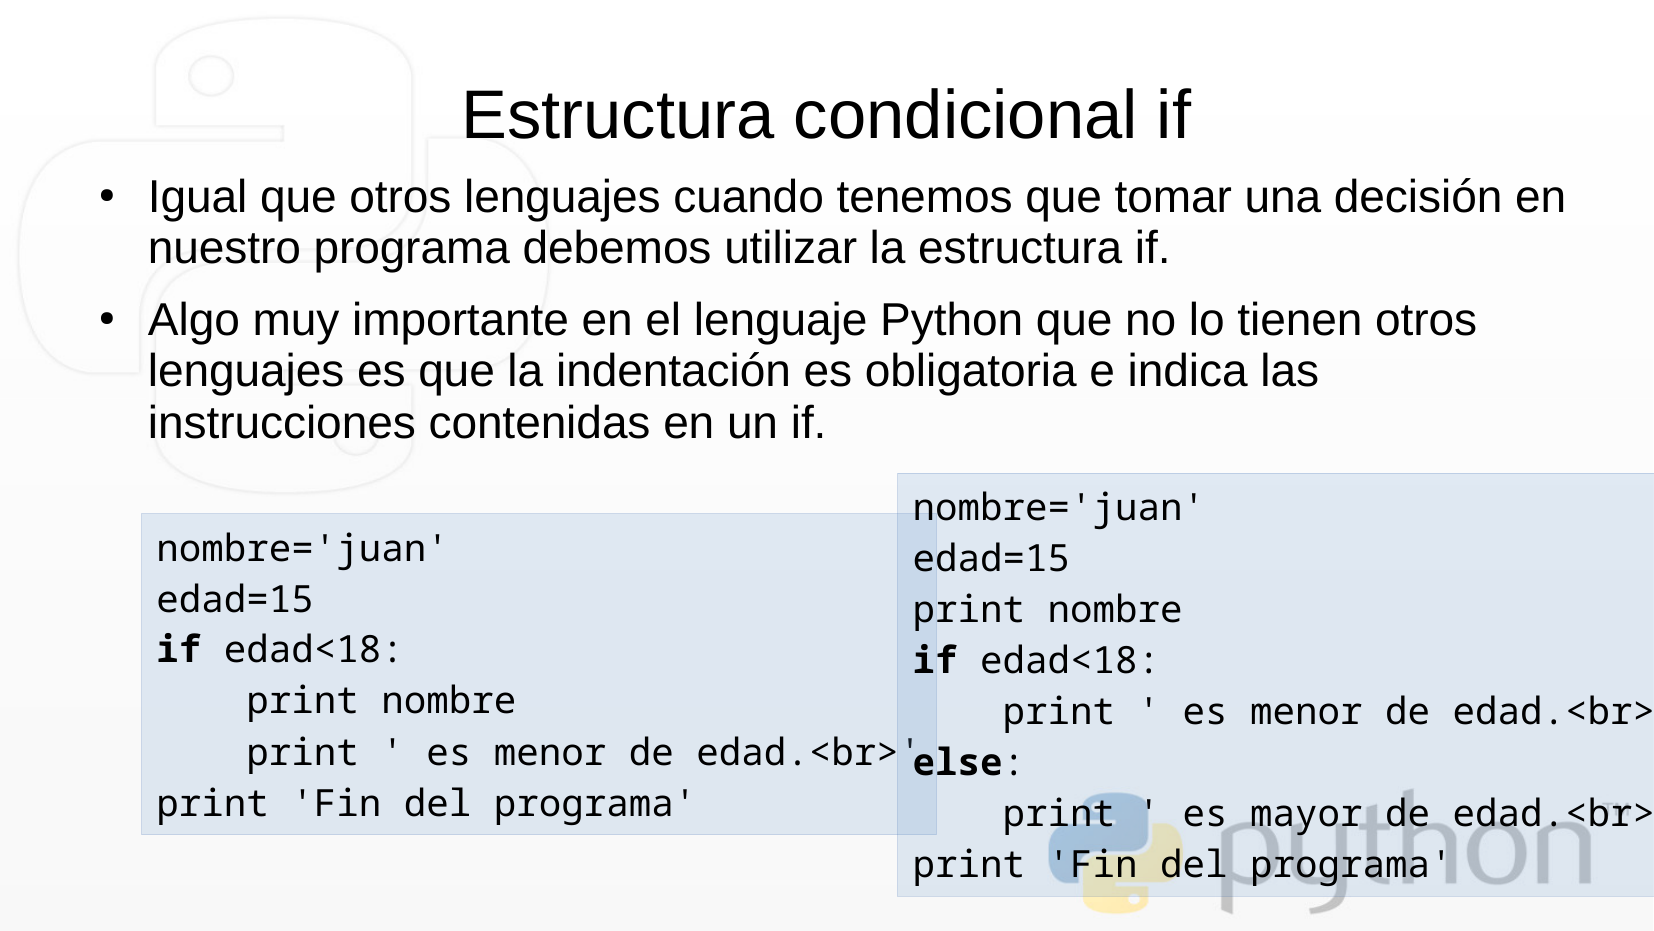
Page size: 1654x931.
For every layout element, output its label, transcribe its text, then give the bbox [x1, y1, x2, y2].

picture [0, 0, 1654, 931]
list Igual que otros lenguajes cuando tenemos que tomar una decisión en nuestro programa debemos utilizar la estructura if. Algo muy importante en el lenguaje Python que no lo tienen otros lenguajes es que la indentación es obligatoria e indica las instrucciones contenidas en un if. [82, 170, 1571, 449]
text_box nombre='juan' edad=15 if edad<18: print nombre print ' es menor de edad.<br>' print 'Fin del programa' [141, 513, 843, 830]
text_box nombre='juan' edad=15 print nombre if edad<18: print ' es menor de edad.<br>' else: print ' es mayor de edad.<br>' print 'Fin del programa' [897, 473, 1599, 891]
title Estructura condicional if [82, 37, 1571, 170]
